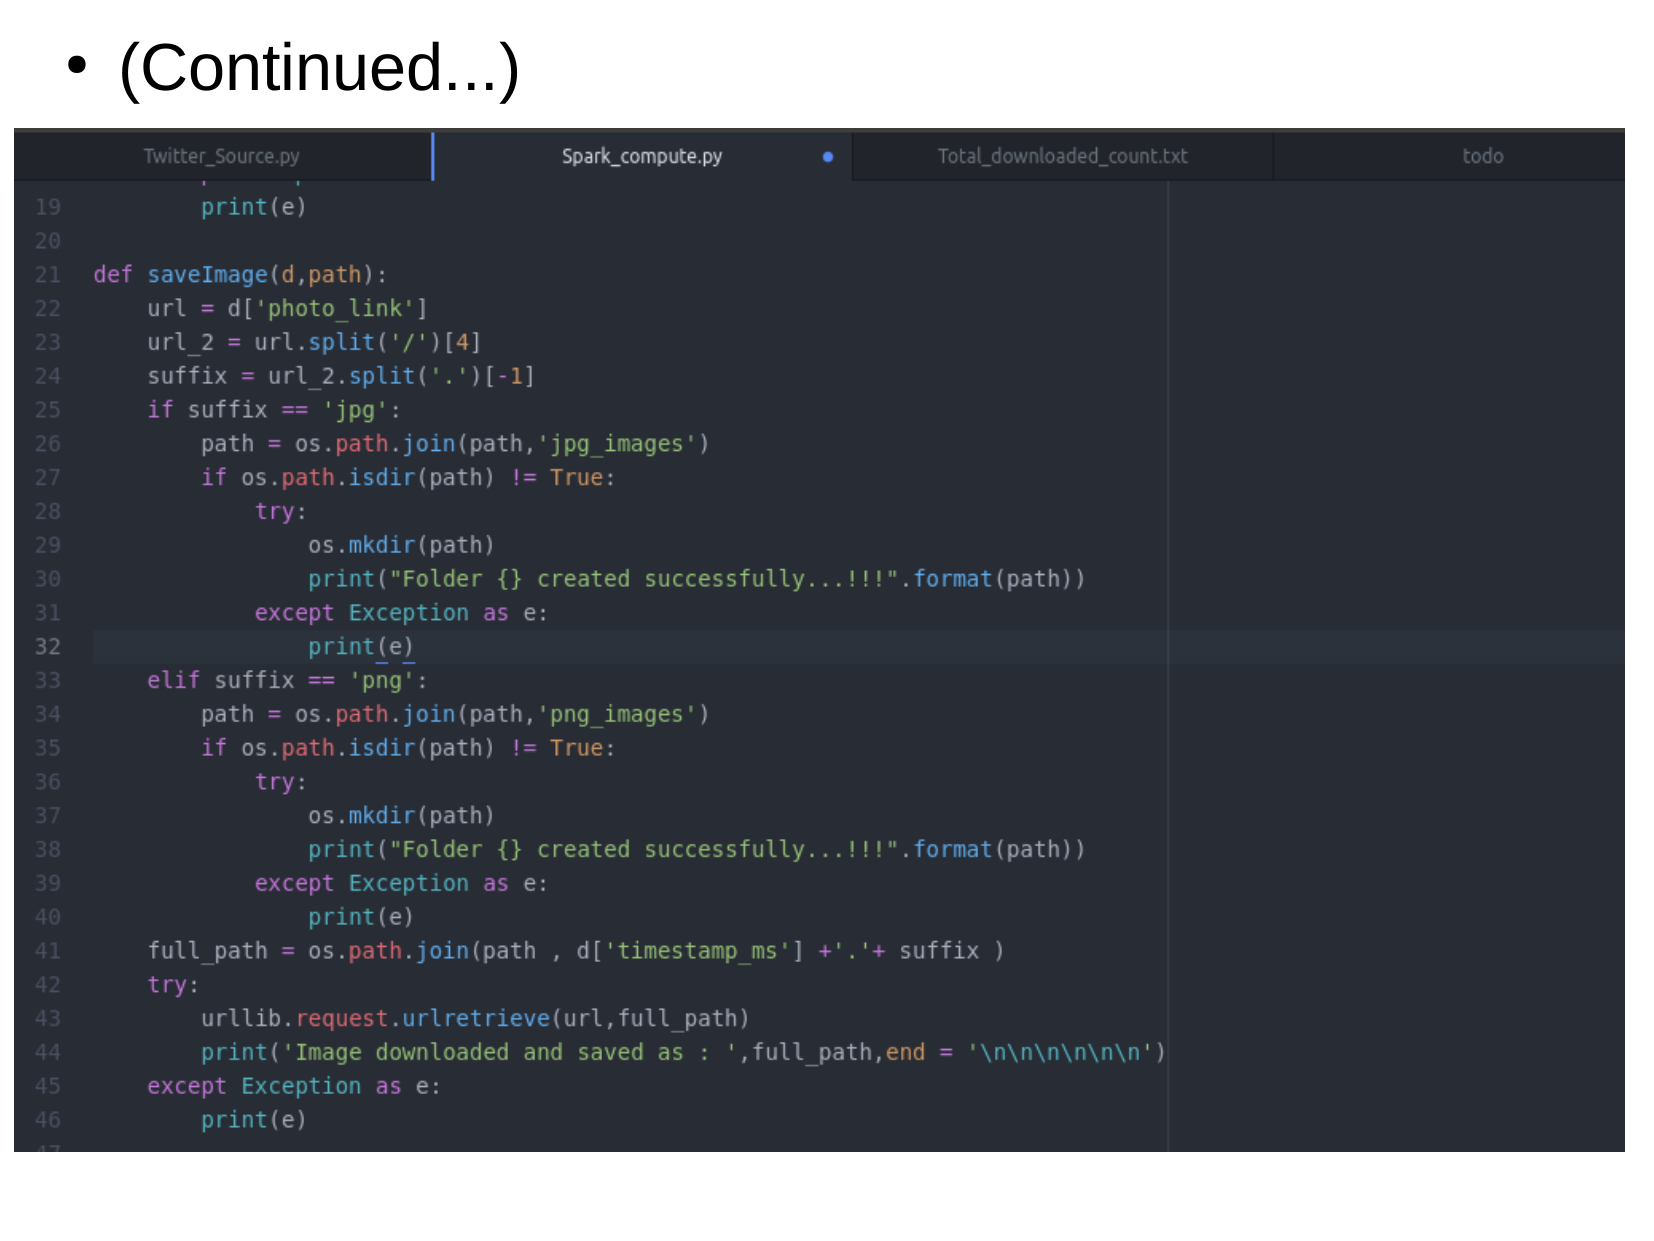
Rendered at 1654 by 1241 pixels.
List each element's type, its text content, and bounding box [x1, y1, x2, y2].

picture [14, 128, 1625, 1152]
list (Continued...) [47, 29, 1536, 128]
